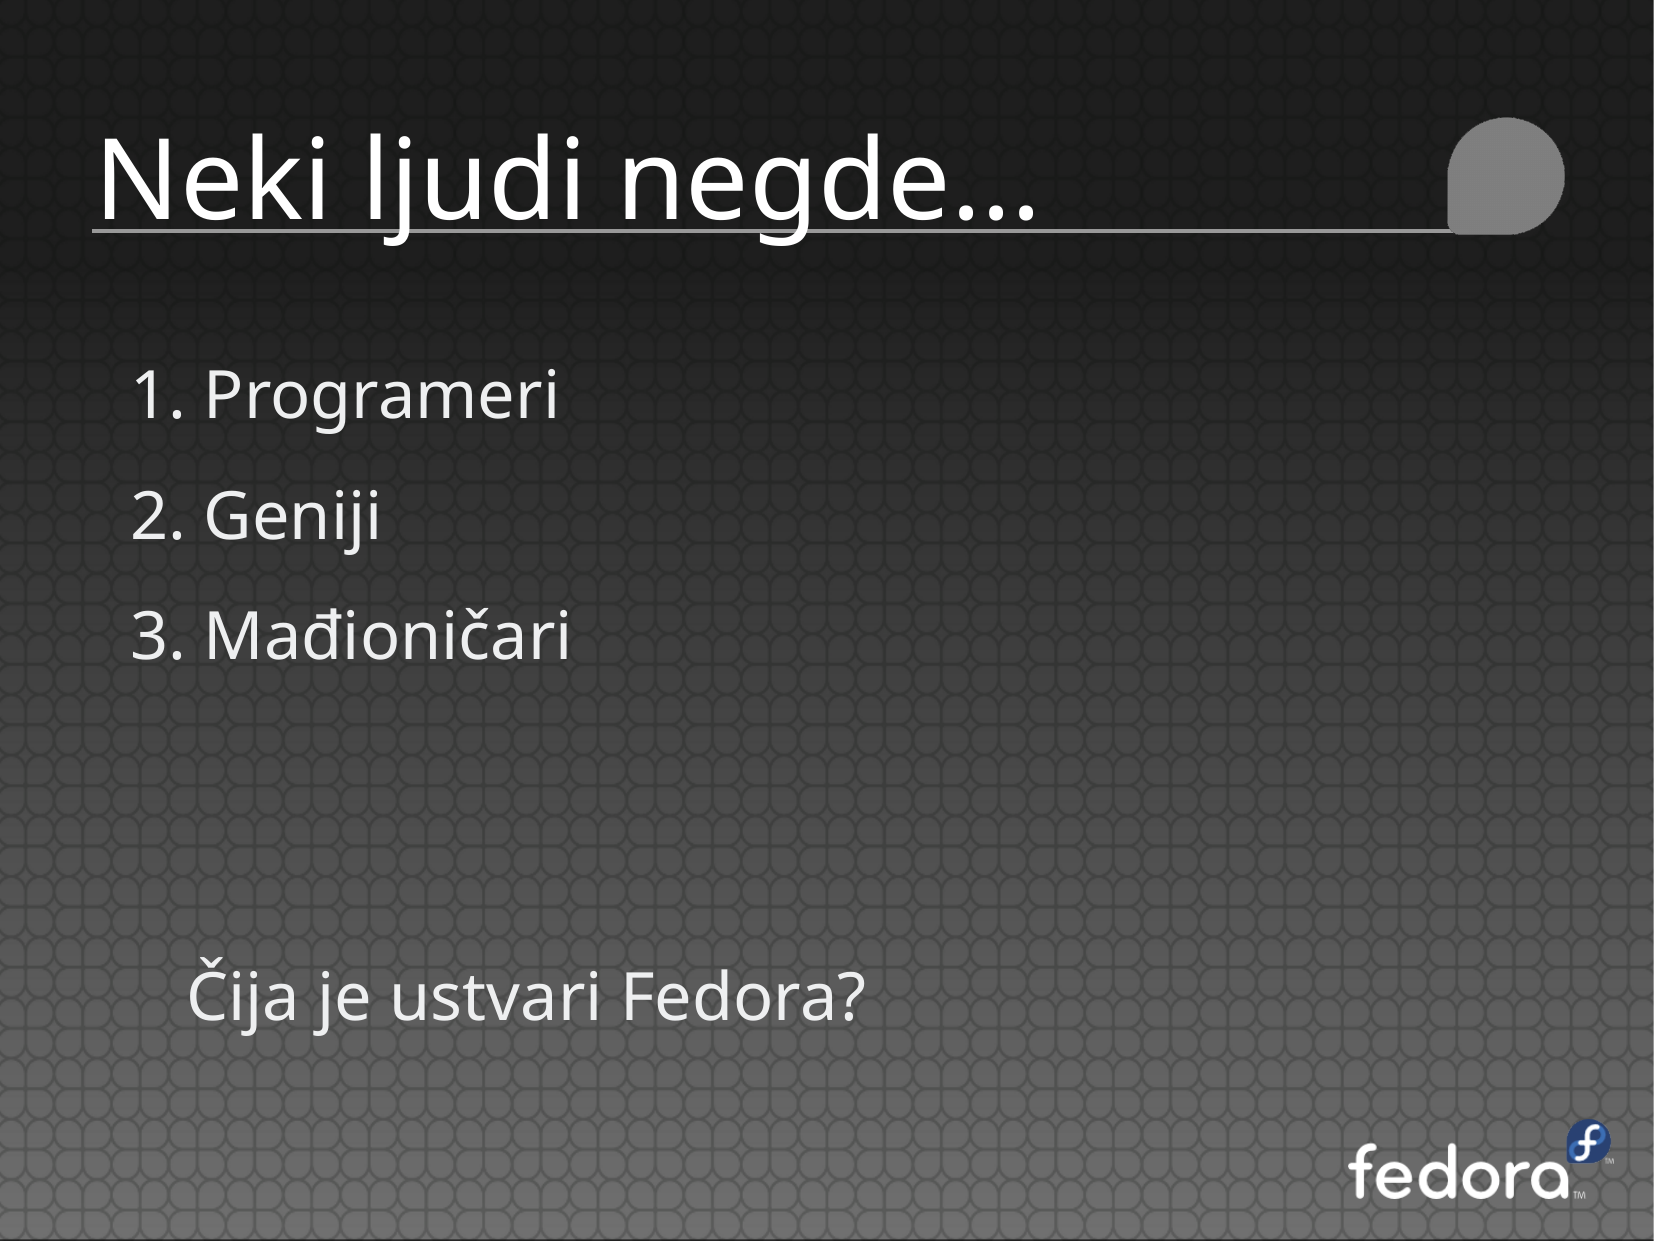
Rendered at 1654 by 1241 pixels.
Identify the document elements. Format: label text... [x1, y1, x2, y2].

title Neki ljudi negde... [94, 100, 1426, 251]
list Programeri Geniji Mađioničari Čija je ustvari Fedora? [112, 227, 1501, 1163]
picture [0, 0, 1654, 1241]
